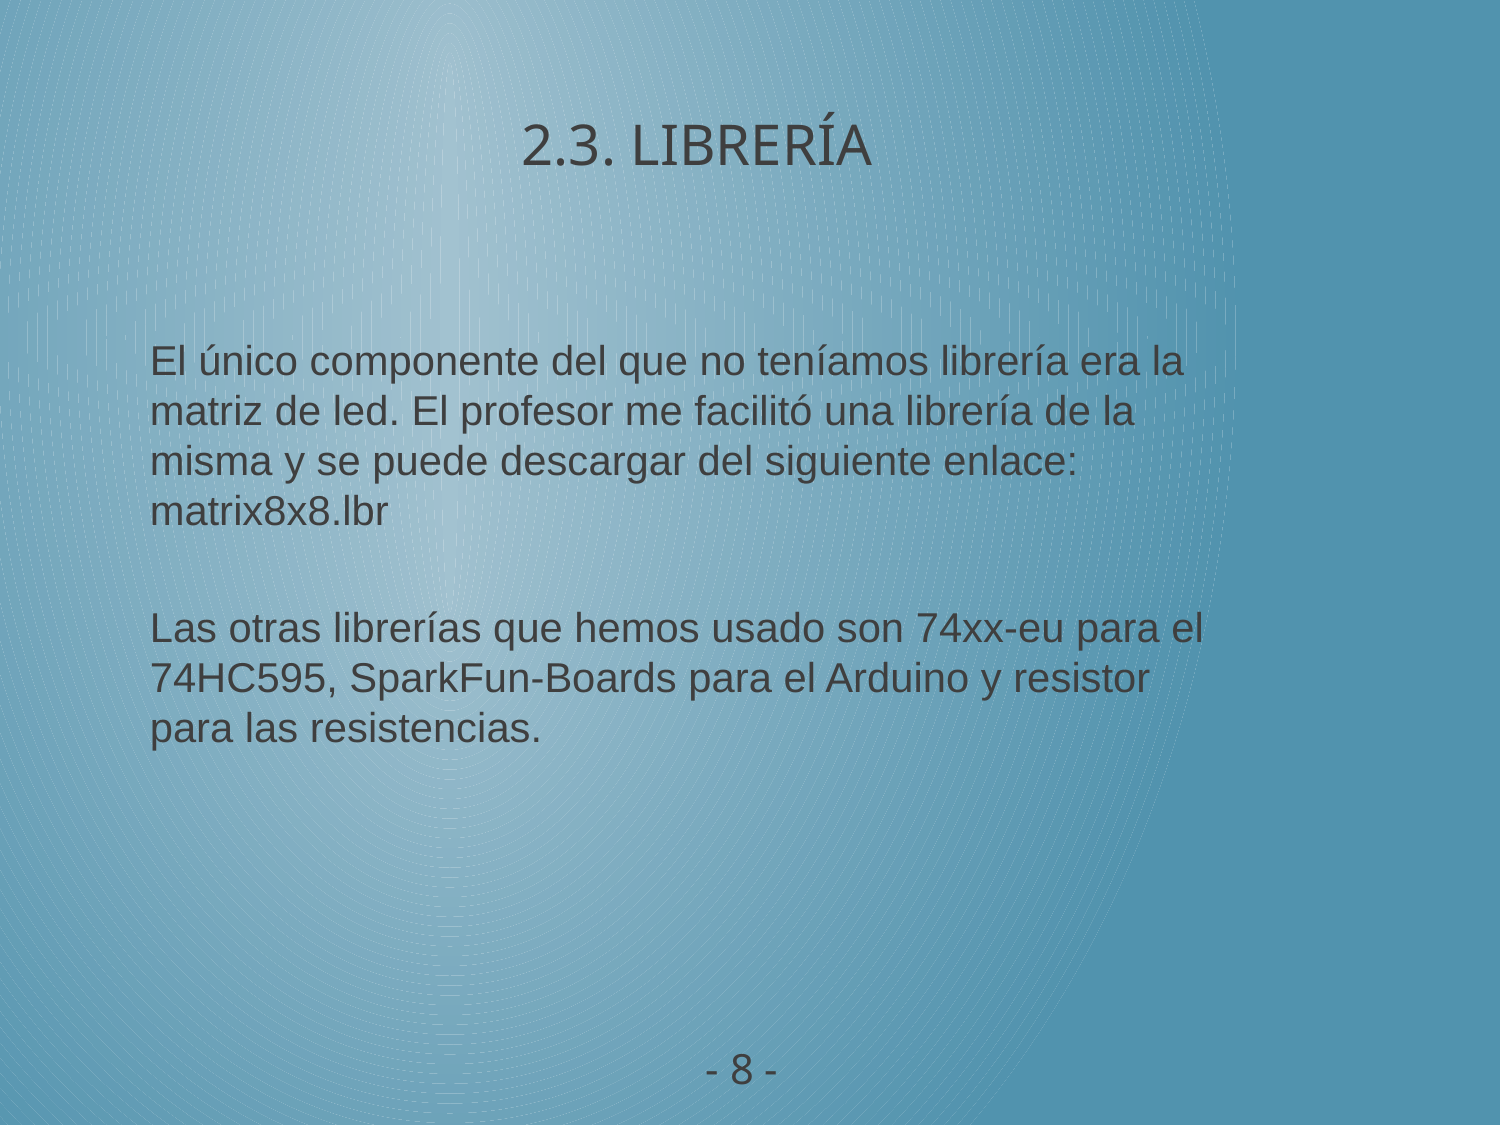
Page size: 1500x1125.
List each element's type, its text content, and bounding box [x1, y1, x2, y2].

title 2.3. LIBRERÍA [94, 101, 1300, 268]
text_box - 8 - [690, 1034, 833, 1106]
list El único componente del que no teníamos librería era la matriz de led. El profesor me facilitó una librería de la misma y se puede descargar del siguiente enlace: matrix8x8.lbr Las otras librerías que hemos usado son 74xx-eu para el 74HC595, SparkFun-Boards para el Arduino y resistor para las resistencias. [134, 326, 1248, 766]
